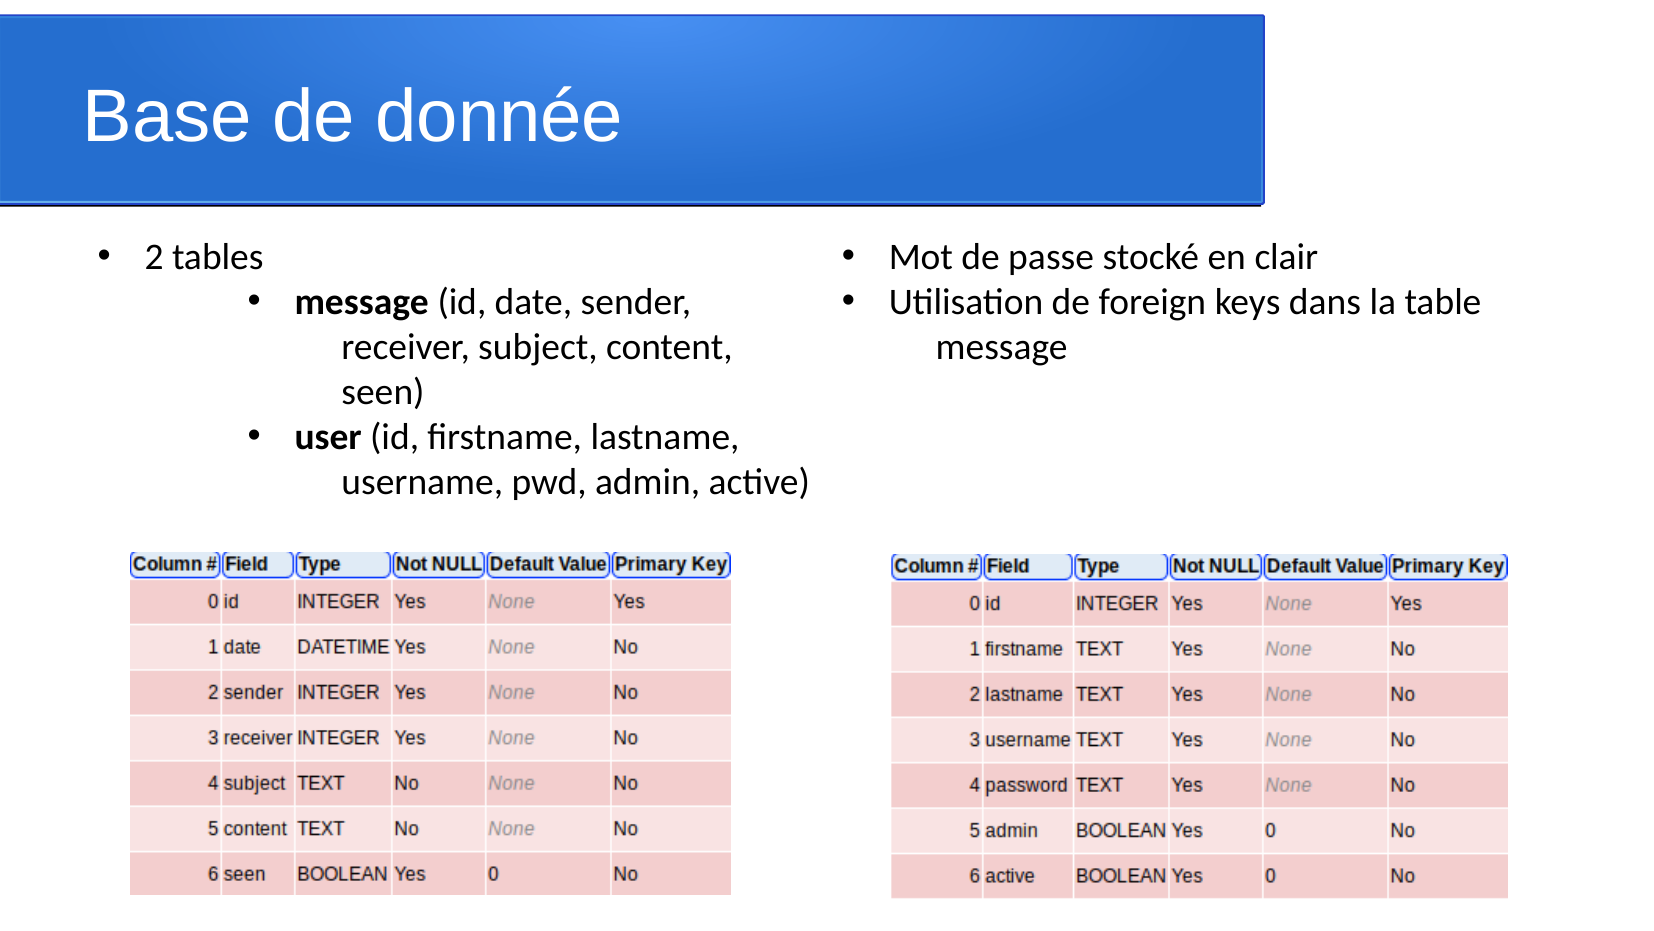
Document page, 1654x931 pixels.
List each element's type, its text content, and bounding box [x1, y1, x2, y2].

title Base de donnée [82, 35, 1235, 189]
text_box Mot de passe stocké en clair Utilisation de foreign keys dans la table message [827, 224, 1571, 376]
text_box 2 tables message (id, date, sender, receiver, subject, content, seen) user (id, firstname, lastname, username, pwd, admin, active) [82, 224, 827, 467]
picture [130, 552, 731, 895]
picture [890, 554, 1508, 900]
